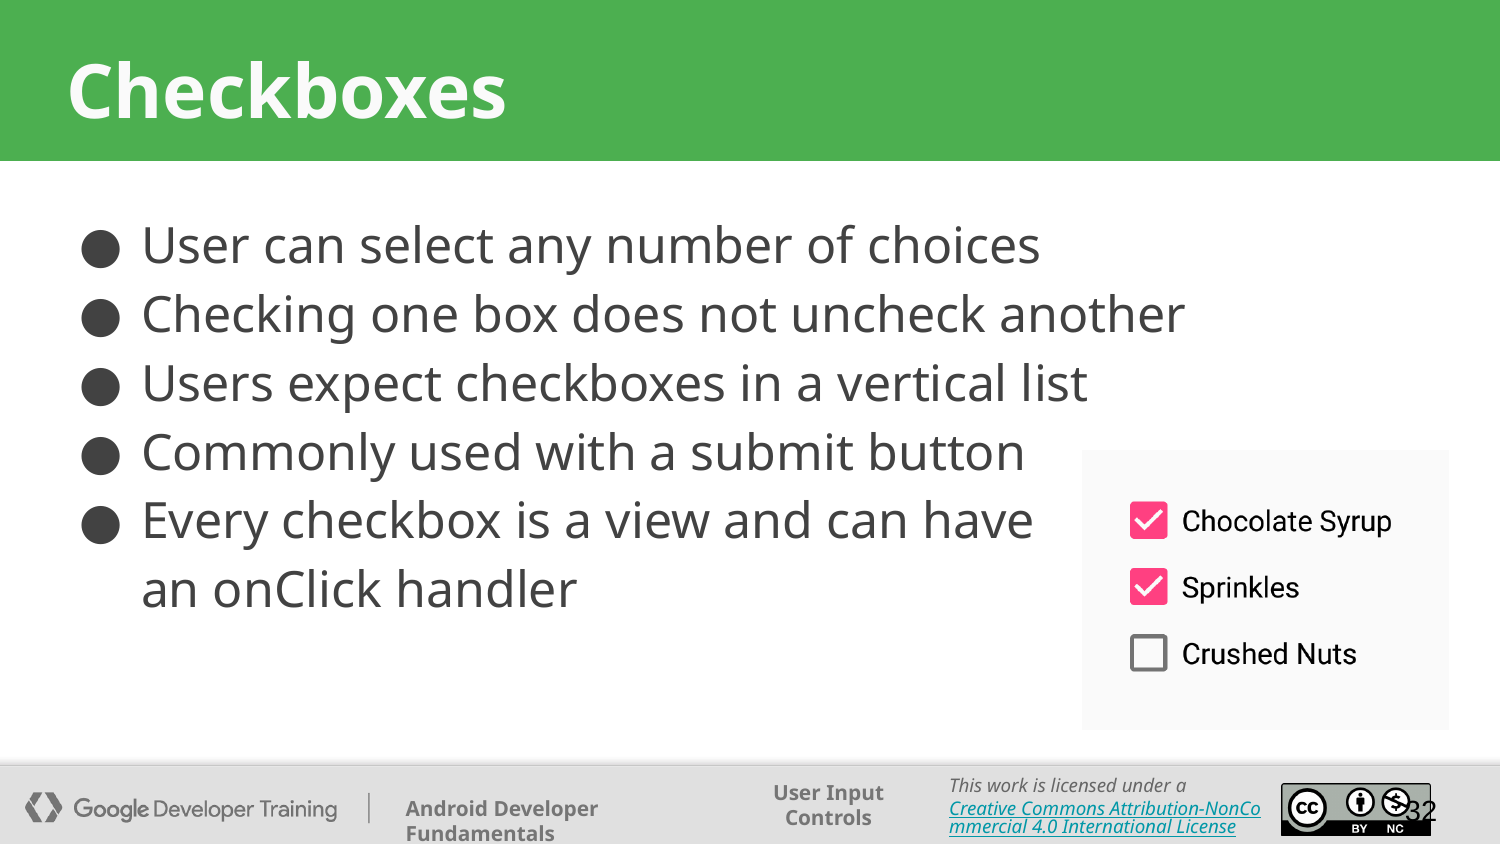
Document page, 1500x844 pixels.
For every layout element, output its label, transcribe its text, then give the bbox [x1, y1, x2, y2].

title Checkboxes [51, 28, 1449, 122]
list User can select any number of choices Checking one box does not uncheck another Users expect checkboxes in a vertical list Commonly used with a submit button Every checkbox is a view and can have an onClick handler [51, 189, 1480, 730]
slide_number <number> [1389, 777, 1480, 842]
picture [0, 161, 1500, 844]
